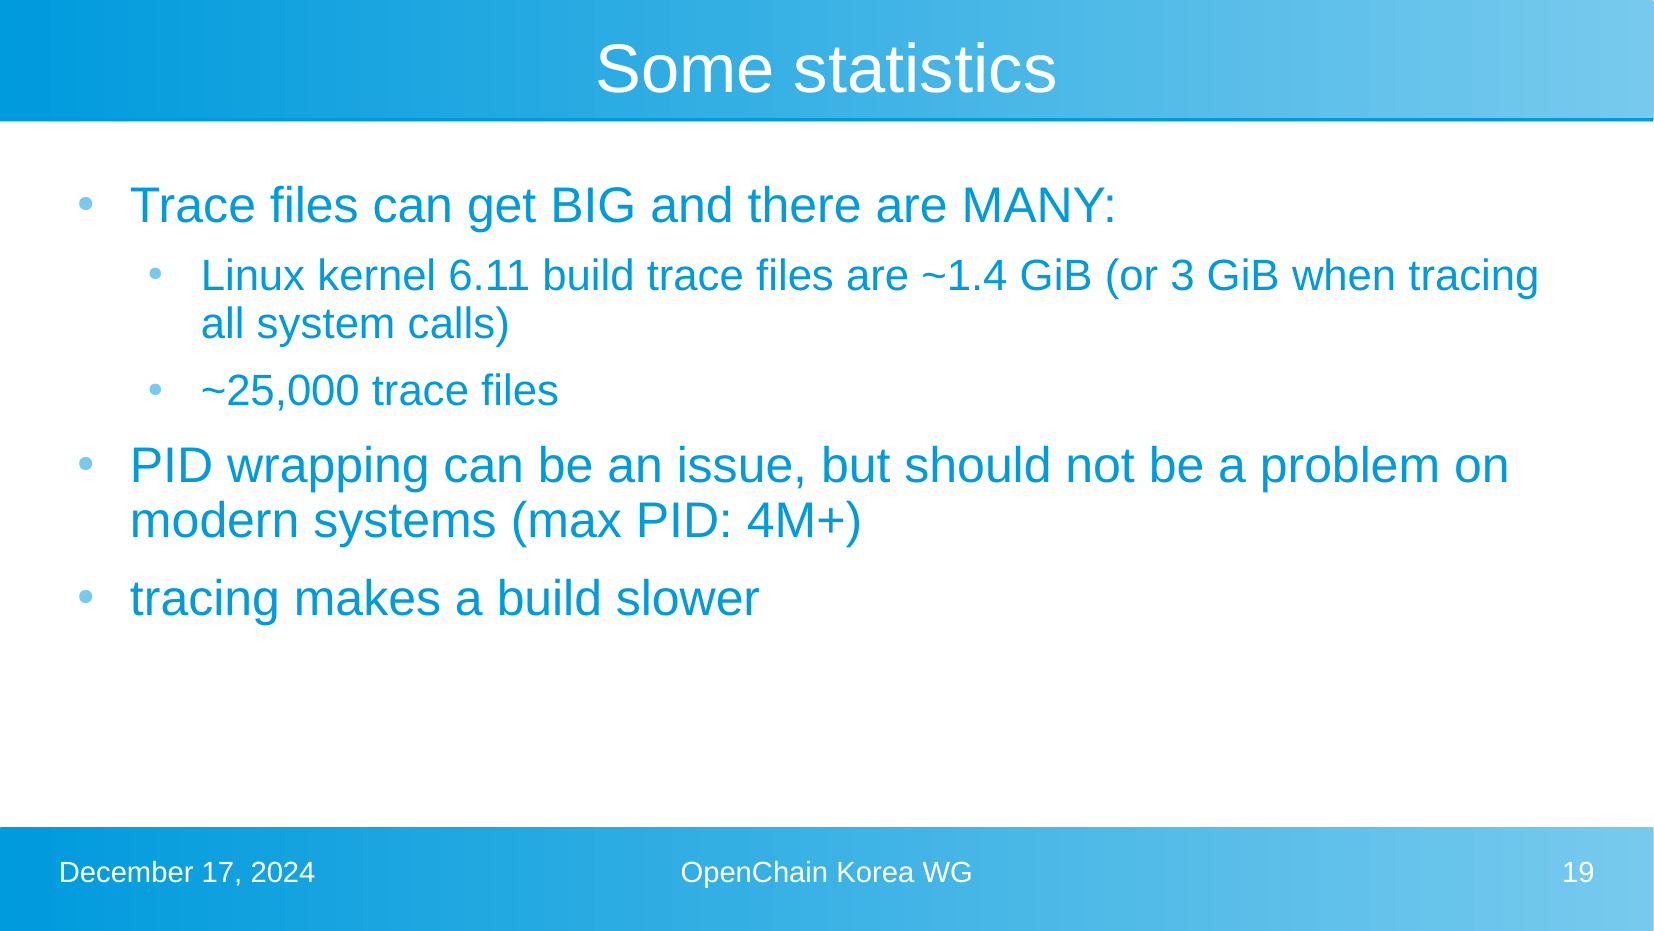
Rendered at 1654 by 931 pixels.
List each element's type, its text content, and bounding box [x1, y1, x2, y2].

title Some statistics [59, 29, 1595, 108]
list Trace files can get BIG and there are MANY: Linux kernel 6.11 build trace files are ~1.4 GiB (or 3 GiB when tracing all system calls) ~25,000 trace files PID wrapping can be an issue, but should not be a problem on modern systems (max PID: 4M+) tracing makes a build slower [59, 177, 1595, 768]
